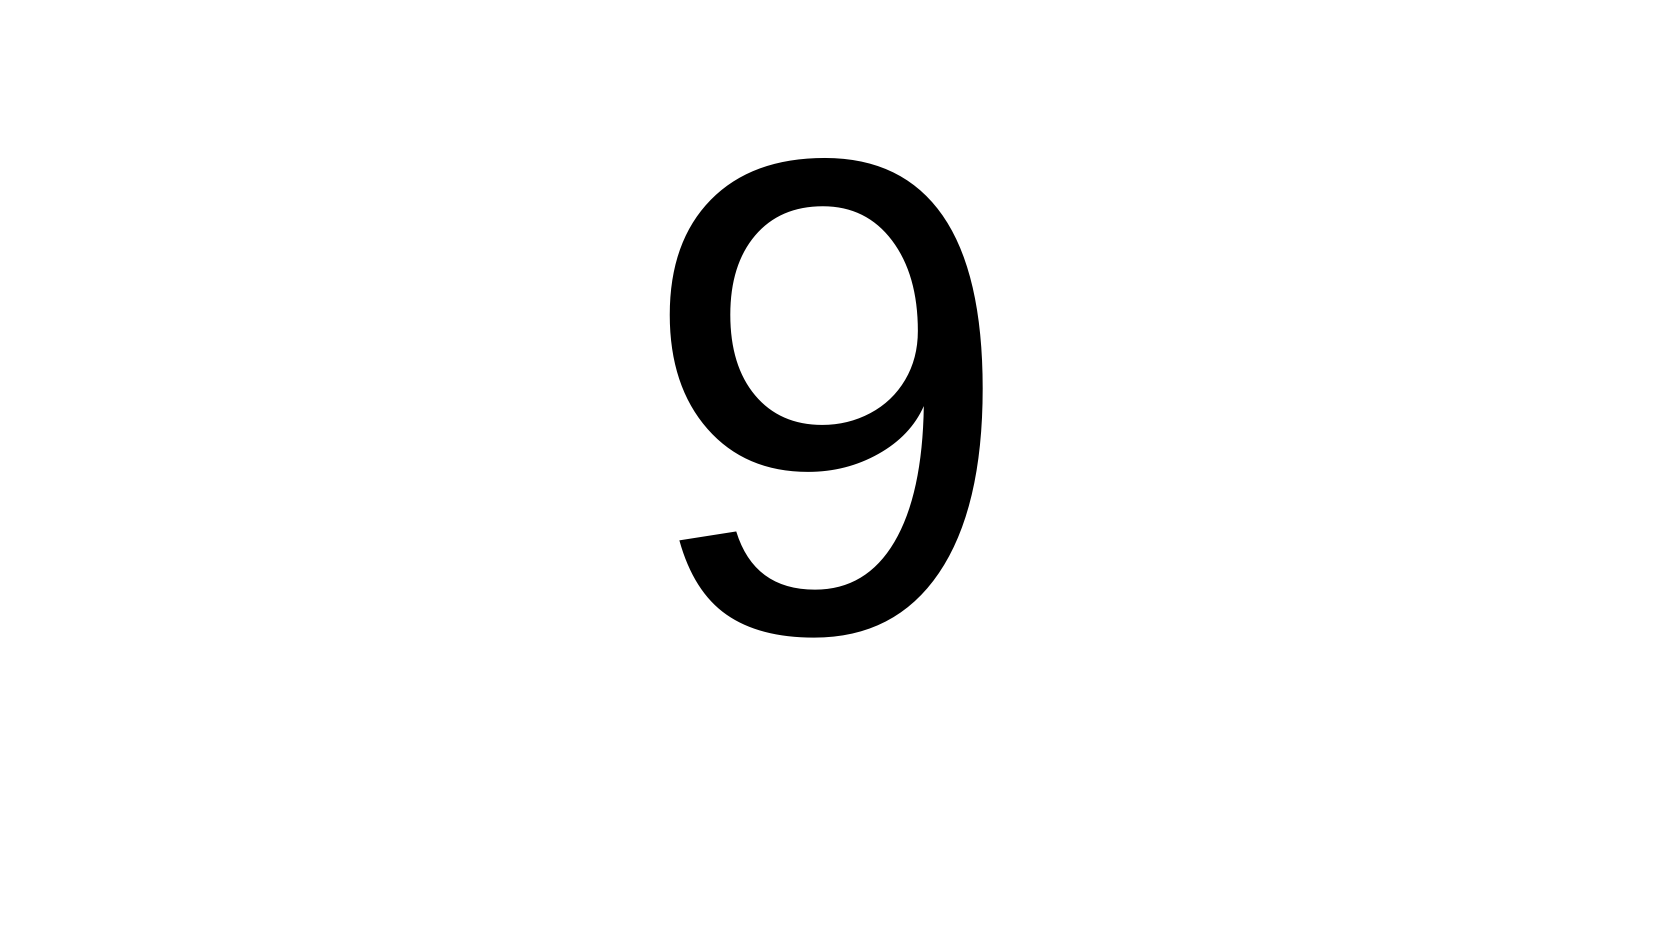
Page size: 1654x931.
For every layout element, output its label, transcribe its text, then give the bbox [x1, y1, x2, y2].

subtitle 9 [82, 18, 1571, 776]
